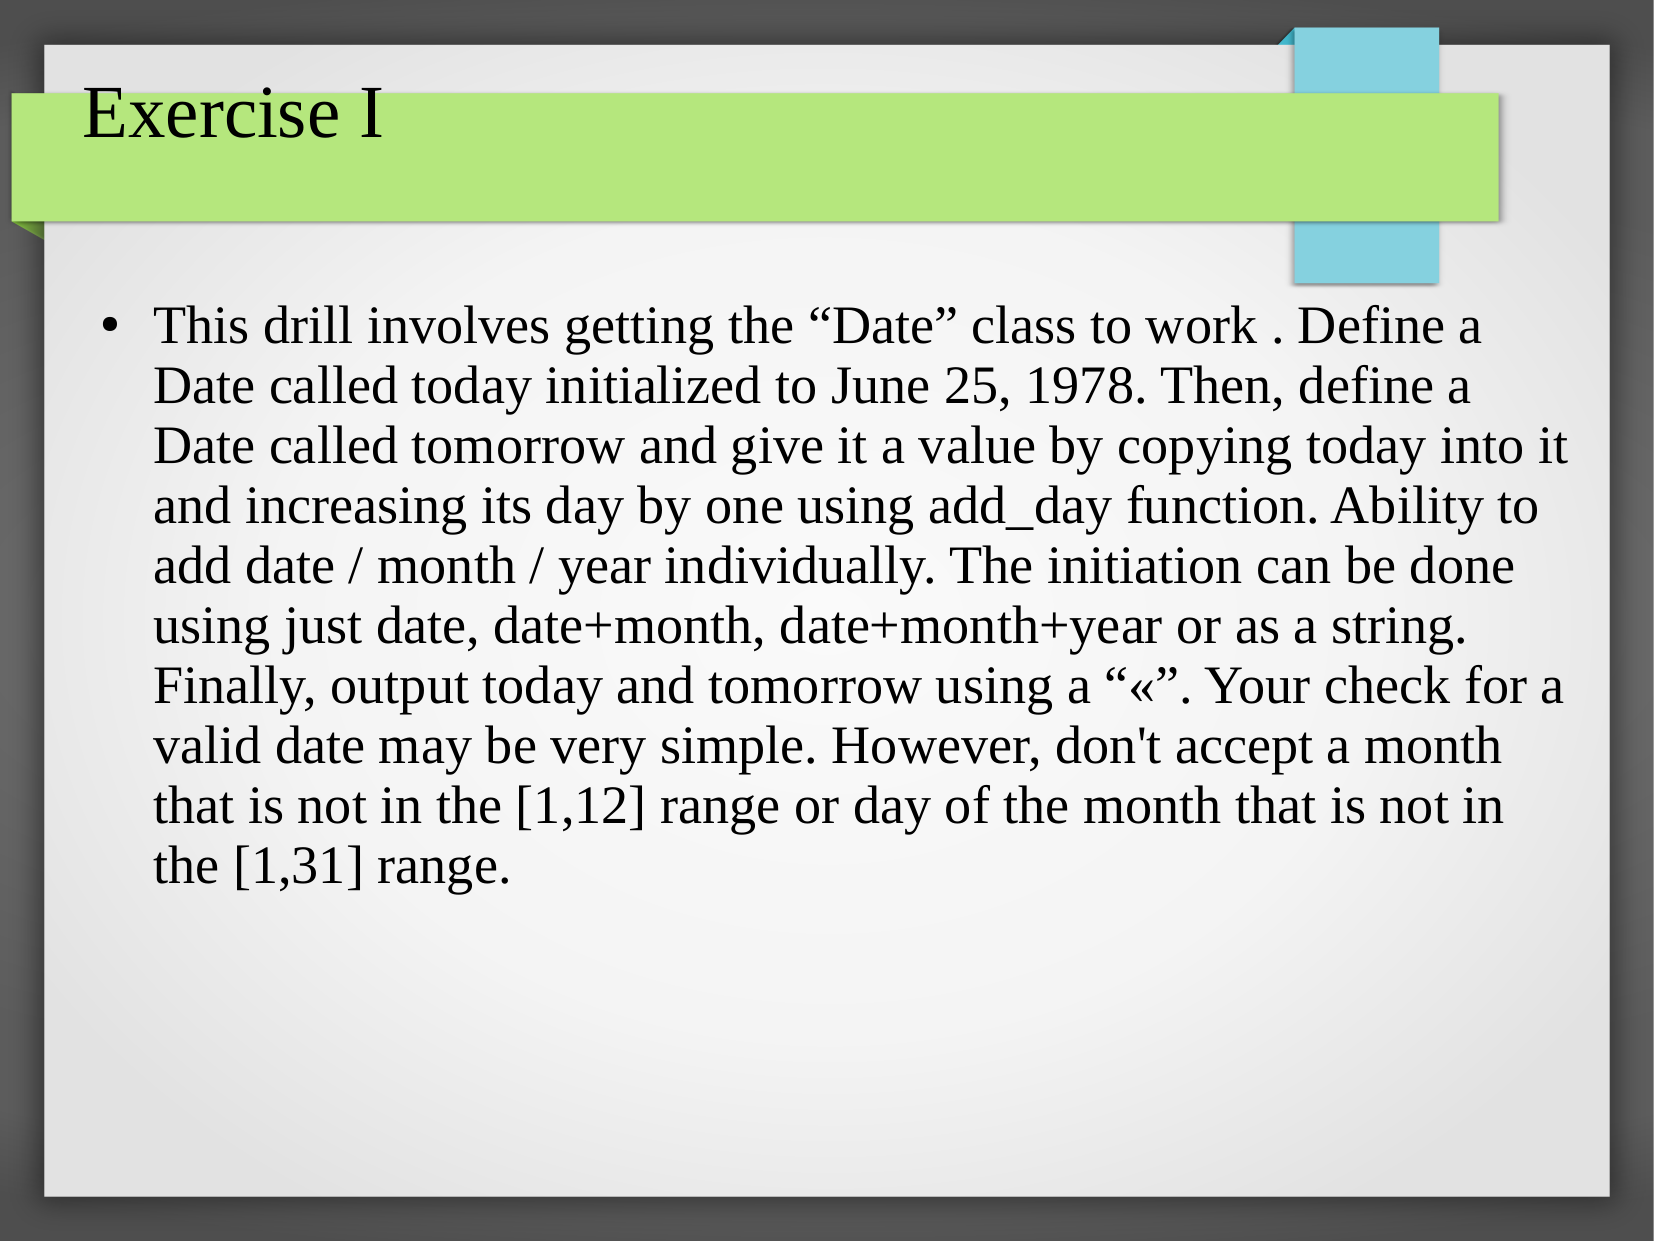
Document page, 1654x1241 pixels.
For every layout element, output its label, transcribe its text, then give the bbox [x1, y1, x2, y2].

title Exercise I [82, 70, 1264, 237]
picture [0, 0, 1654, 1241]
list This drill involves getting the “Date” class to work . Define a Date called today initialized to June 25, 1978. Then, define a Date called tomorrow and give it a value by copying today into it and increasing its day by one using add_day function. Ability to add date / month / year individually. The initiation can be done using just date, date+month, date+month+year or as a string. Finally, output today and tomorrow using a “«”. Your check for a valid date may be very simple. However, don't accept a month that is not in the [1,12] range or day of the month that is not in the [1,31] range. [82, 295, 1571, 1015]
